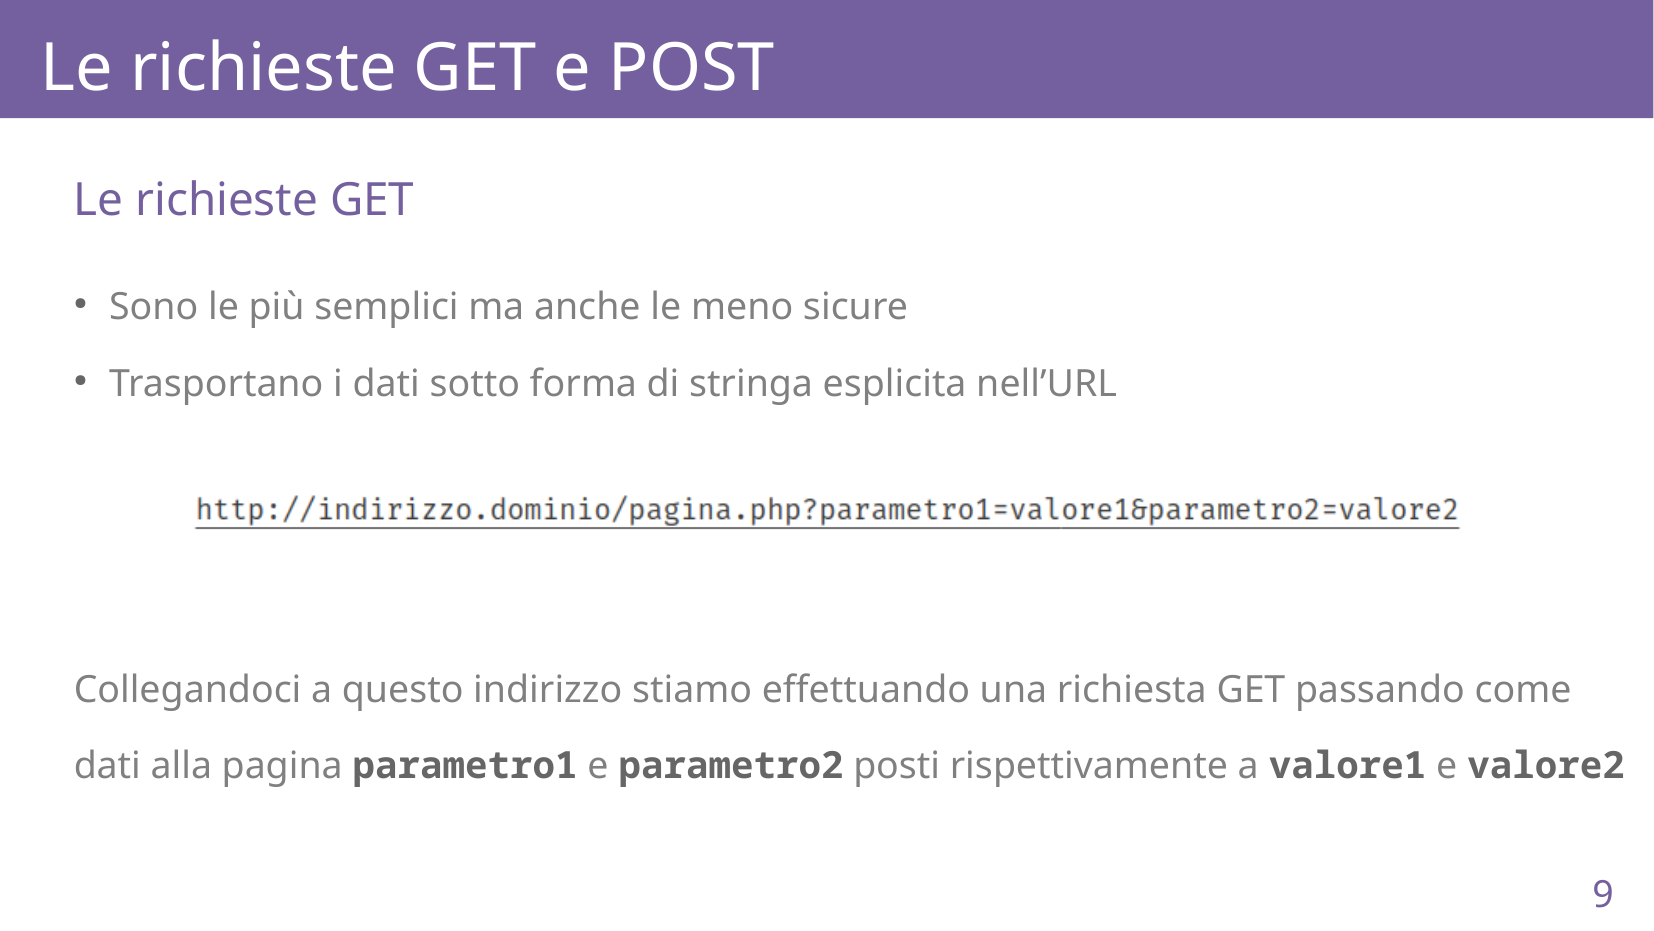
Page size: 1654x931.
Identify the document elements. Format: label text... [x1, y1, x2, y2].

text_box <numero> [1510, 860, 1654, 931]
text_box Sono le più semplici ma anche le meno sicure Trasportano i dati sotto forma di stringa esplicita nell’URL Collegandoci a questo indirizzo stiamo effettuando una richiesta GET passando come dati alla pagina parametro1 e parametro2 posti rispettivamente a valore1 e valore2 [59, 246, 1625, 734]
text_box Le richieste GET e POST [25, 11, 942, 107]
text_box [0, 0, 1654, 119]
text_box Le richieste GET [59, 158, 1107, 229]
picture [176, 472, 1478, 545]
